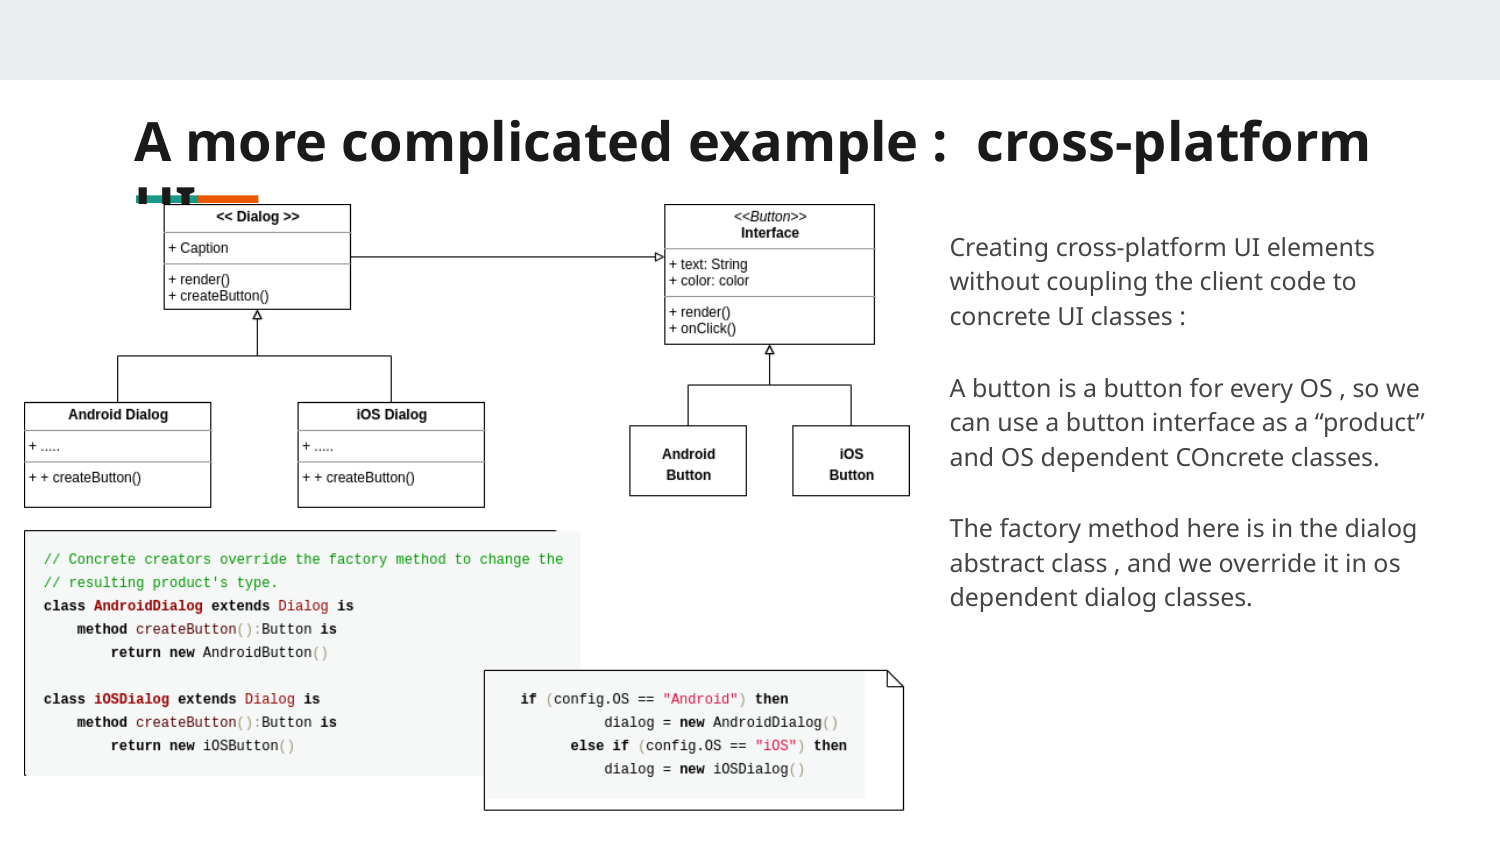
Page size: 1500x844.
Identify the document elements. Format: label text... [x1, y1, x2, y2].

title A more complicated example : cross-platform UI [119, 92, 1462, 180]
picture [24, 204, 910, 819]
list Creating cross-platform UI elements without coupling the client code to concrete UI classes : A button is a button for every OS , so we can use a button interface as a “product” and OS dependent COncrete classes. The factory method here is in the dialog abstract class , and we override it in os dependent dialog classes. [934, 211, 1478, 582]
